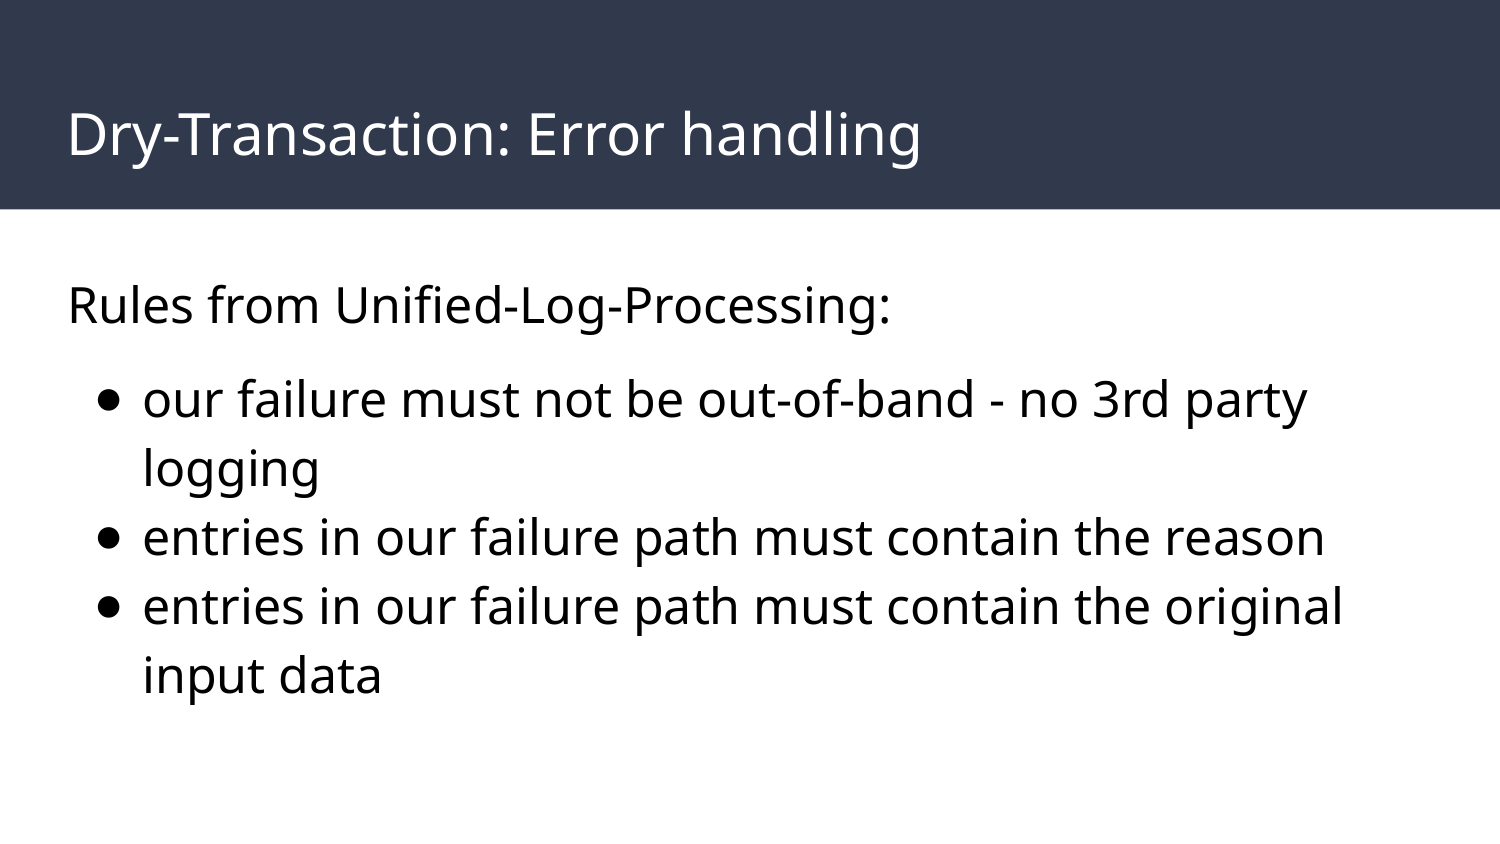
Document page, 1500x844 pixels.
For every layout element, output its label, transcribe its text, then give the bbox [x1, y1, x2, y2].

title Dry-Transaction: Error handling [51, 82, 1449, 185]
text_box Rules from Unified-Log-Processing: our failure must not be out-of-band - no 3rd party logging entries in our failure path must contain the reason entries in our failure path must contain the original input data [52, 249, 1471, 807]
